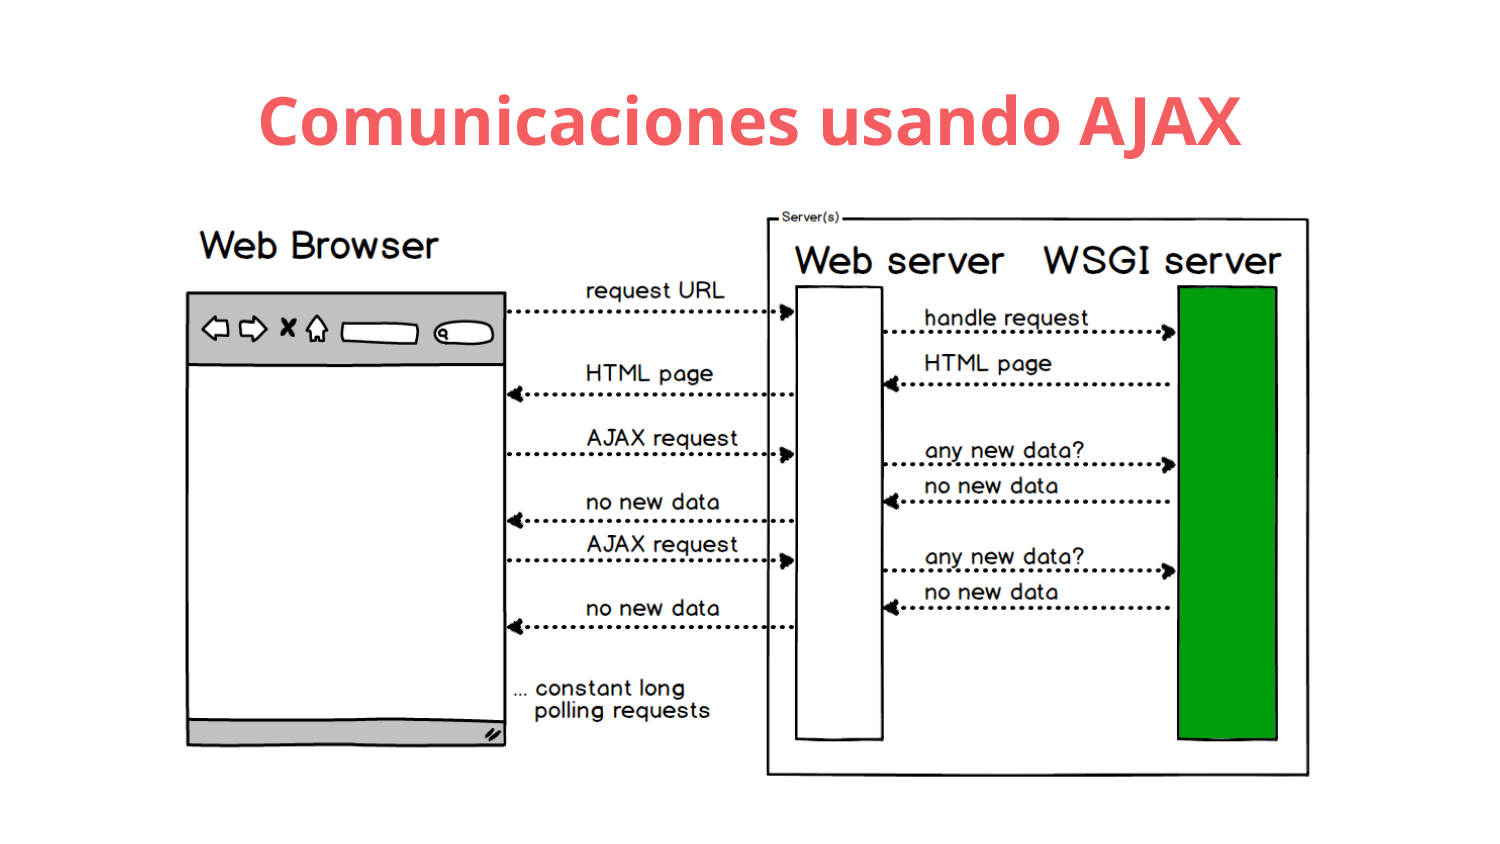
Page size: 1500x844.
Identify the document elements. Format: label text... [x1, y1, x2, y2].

title Comunicaciones usando AJAX [51, 64, 1449, 167]
picture [132, 176, 1368, 804]
